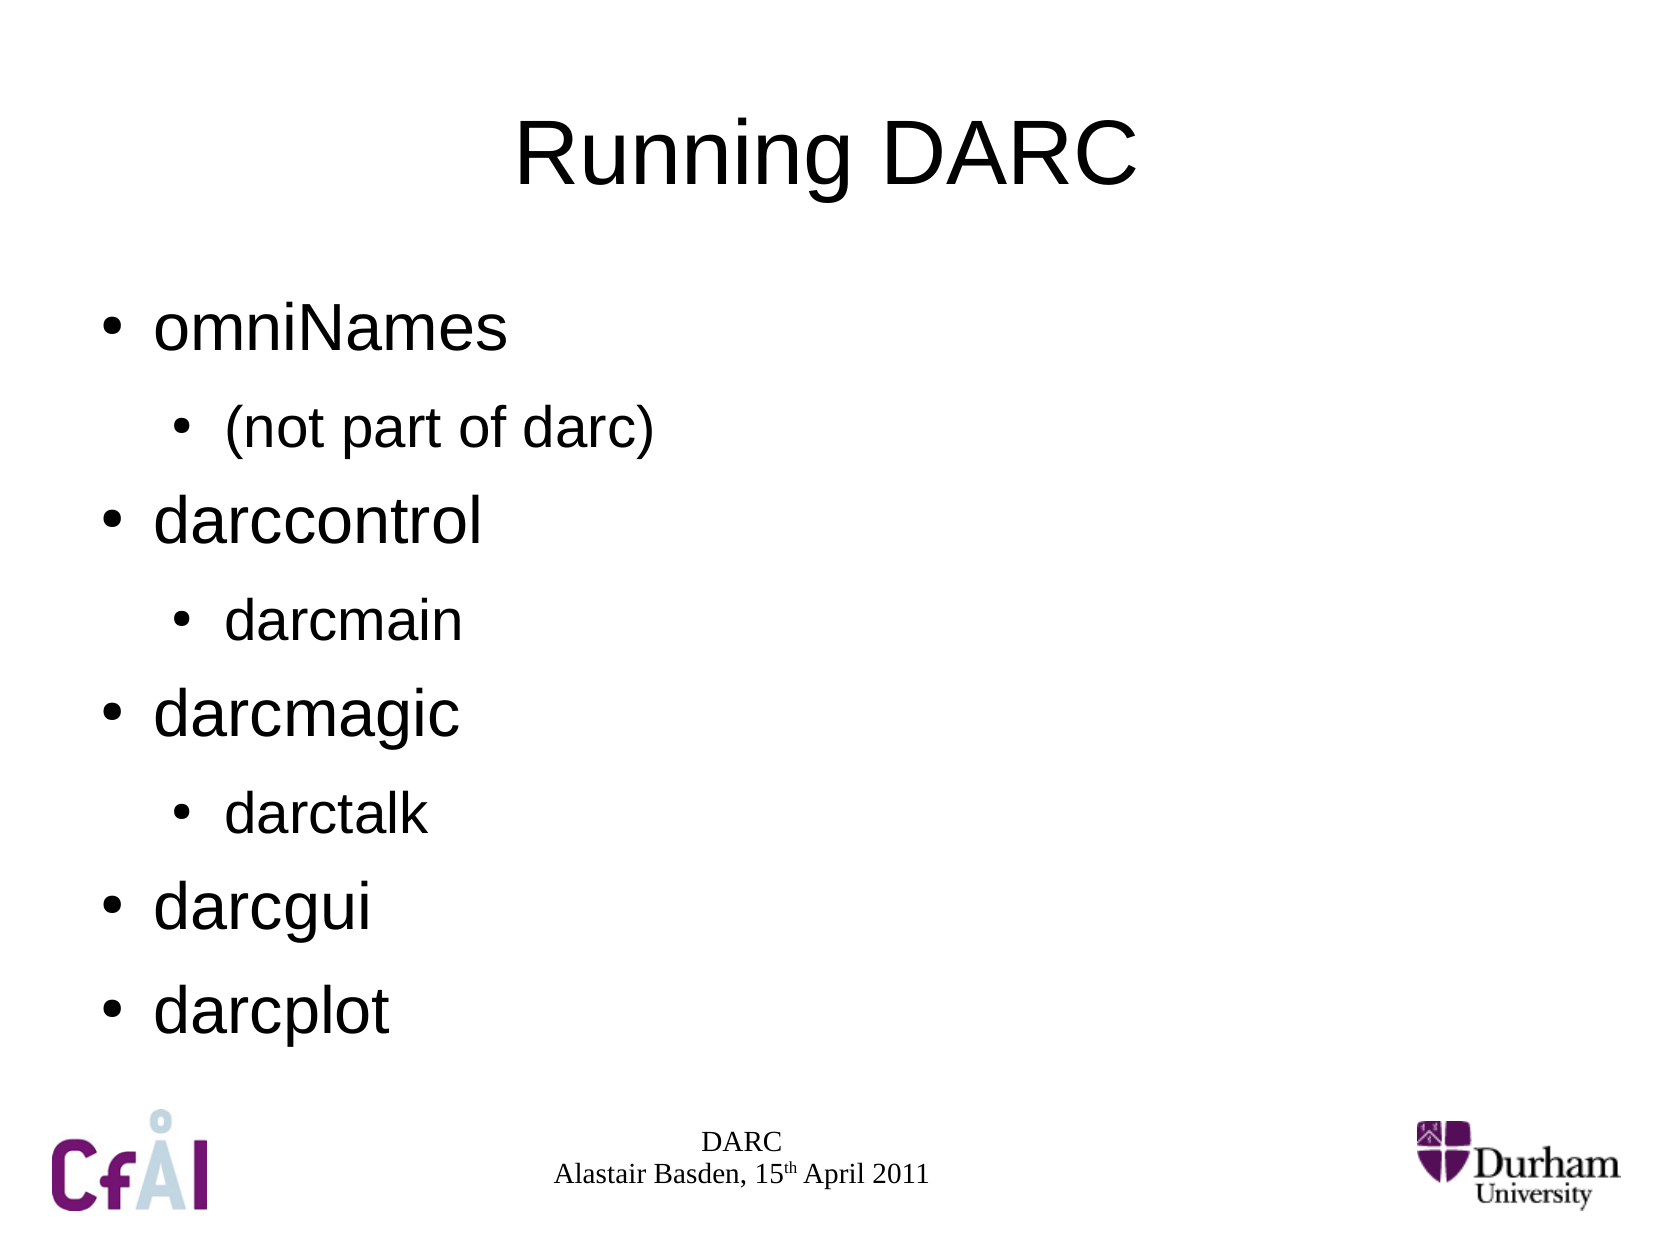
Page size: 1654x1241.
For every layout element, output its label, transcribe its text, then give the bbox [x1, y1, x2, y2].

picture [1417, 1121, 1621, 1211]
list omniNames (not part of darc) darccontrol darcmain darcmagic darctalk darcgui darcplot [82, 290, 1571, 1109]
picture [52, 1109, 207, 1211]
title Running DARC [82, 49, 1571, 257]
